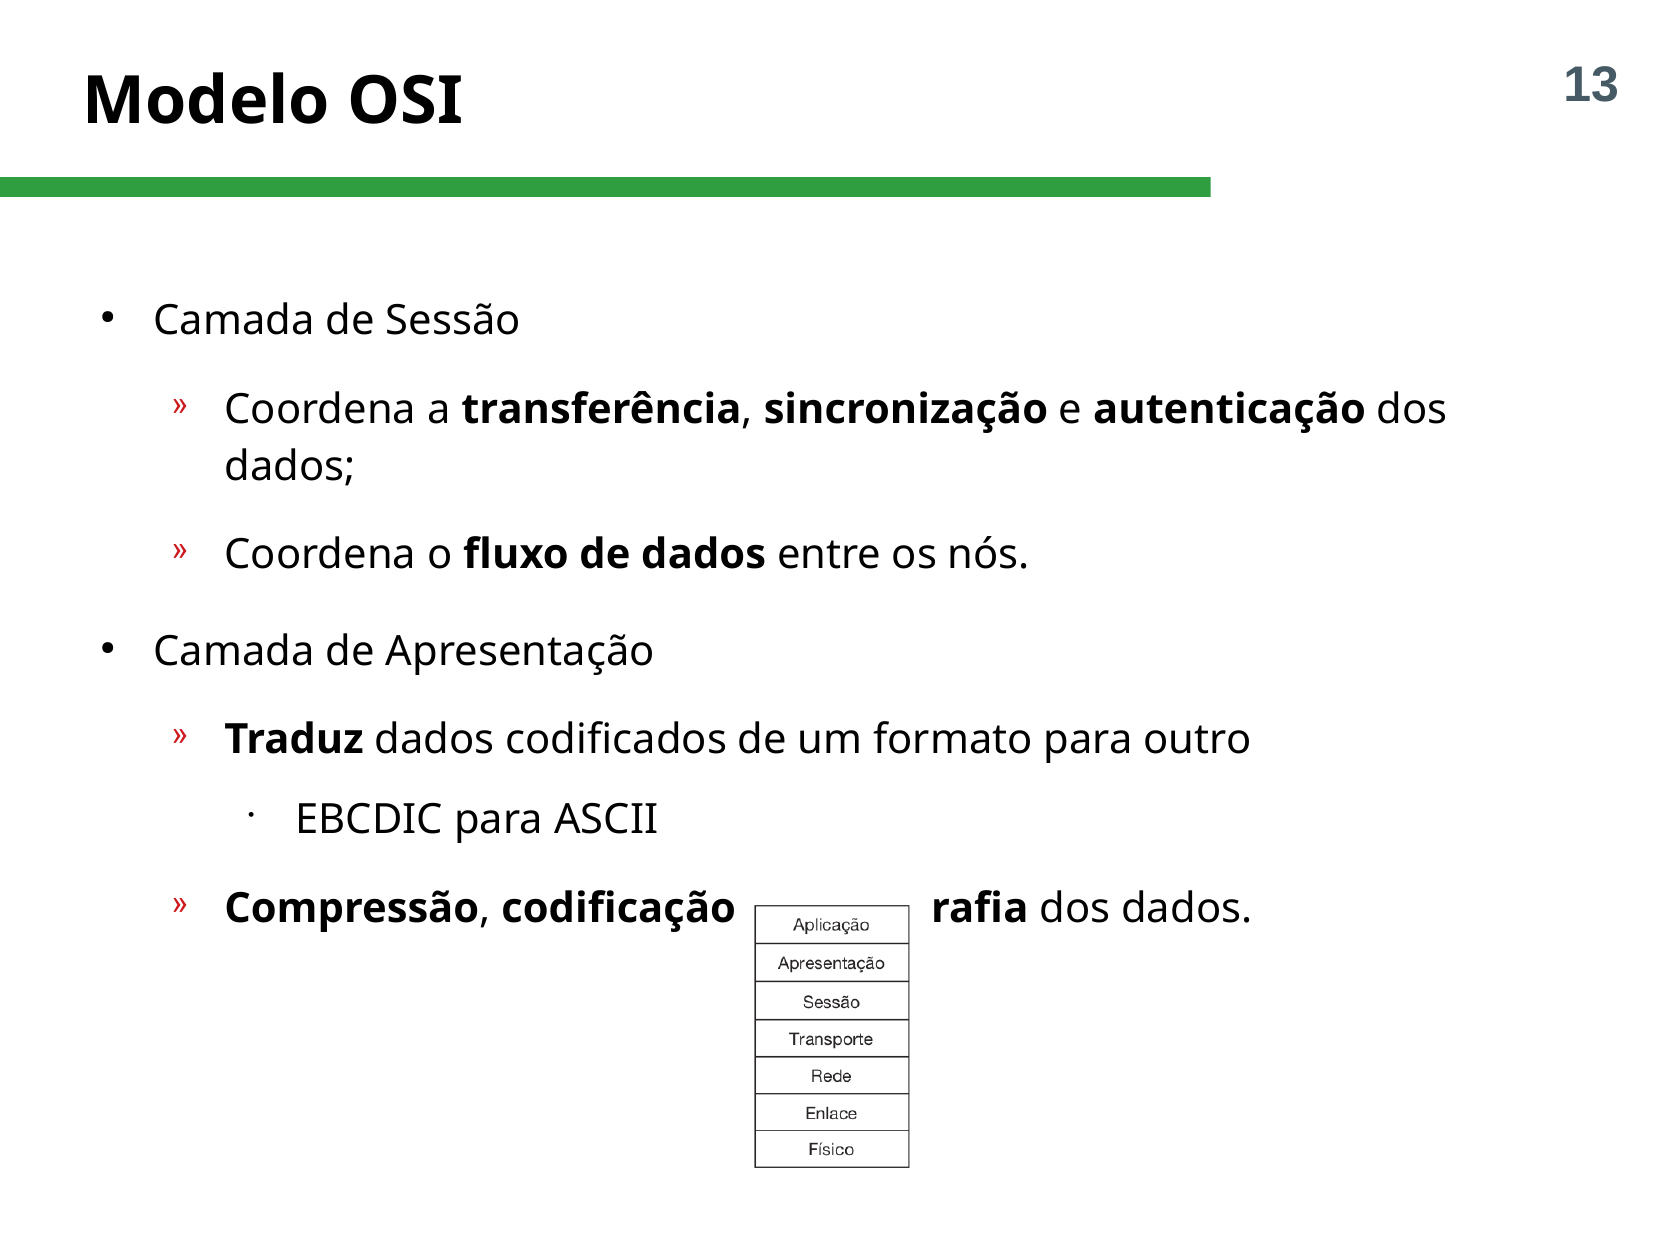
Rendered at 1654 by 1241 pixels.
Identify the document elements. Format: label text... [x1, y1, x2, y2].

picture [737, 887, 928, 1182]
title Modelo OSI [82, 0, 1152, 202]
list Camada de Sessão Coordena a transferência, sincronização e autenticação dos dados; Coordena o fluxo de dados entre os nós. Camada de Apresentação Traduz dados codificados de um formato para outro EBCDIC para ASCII Compressão, codificação e criptografia dos dados. [82, 290, 1571, 1216]
